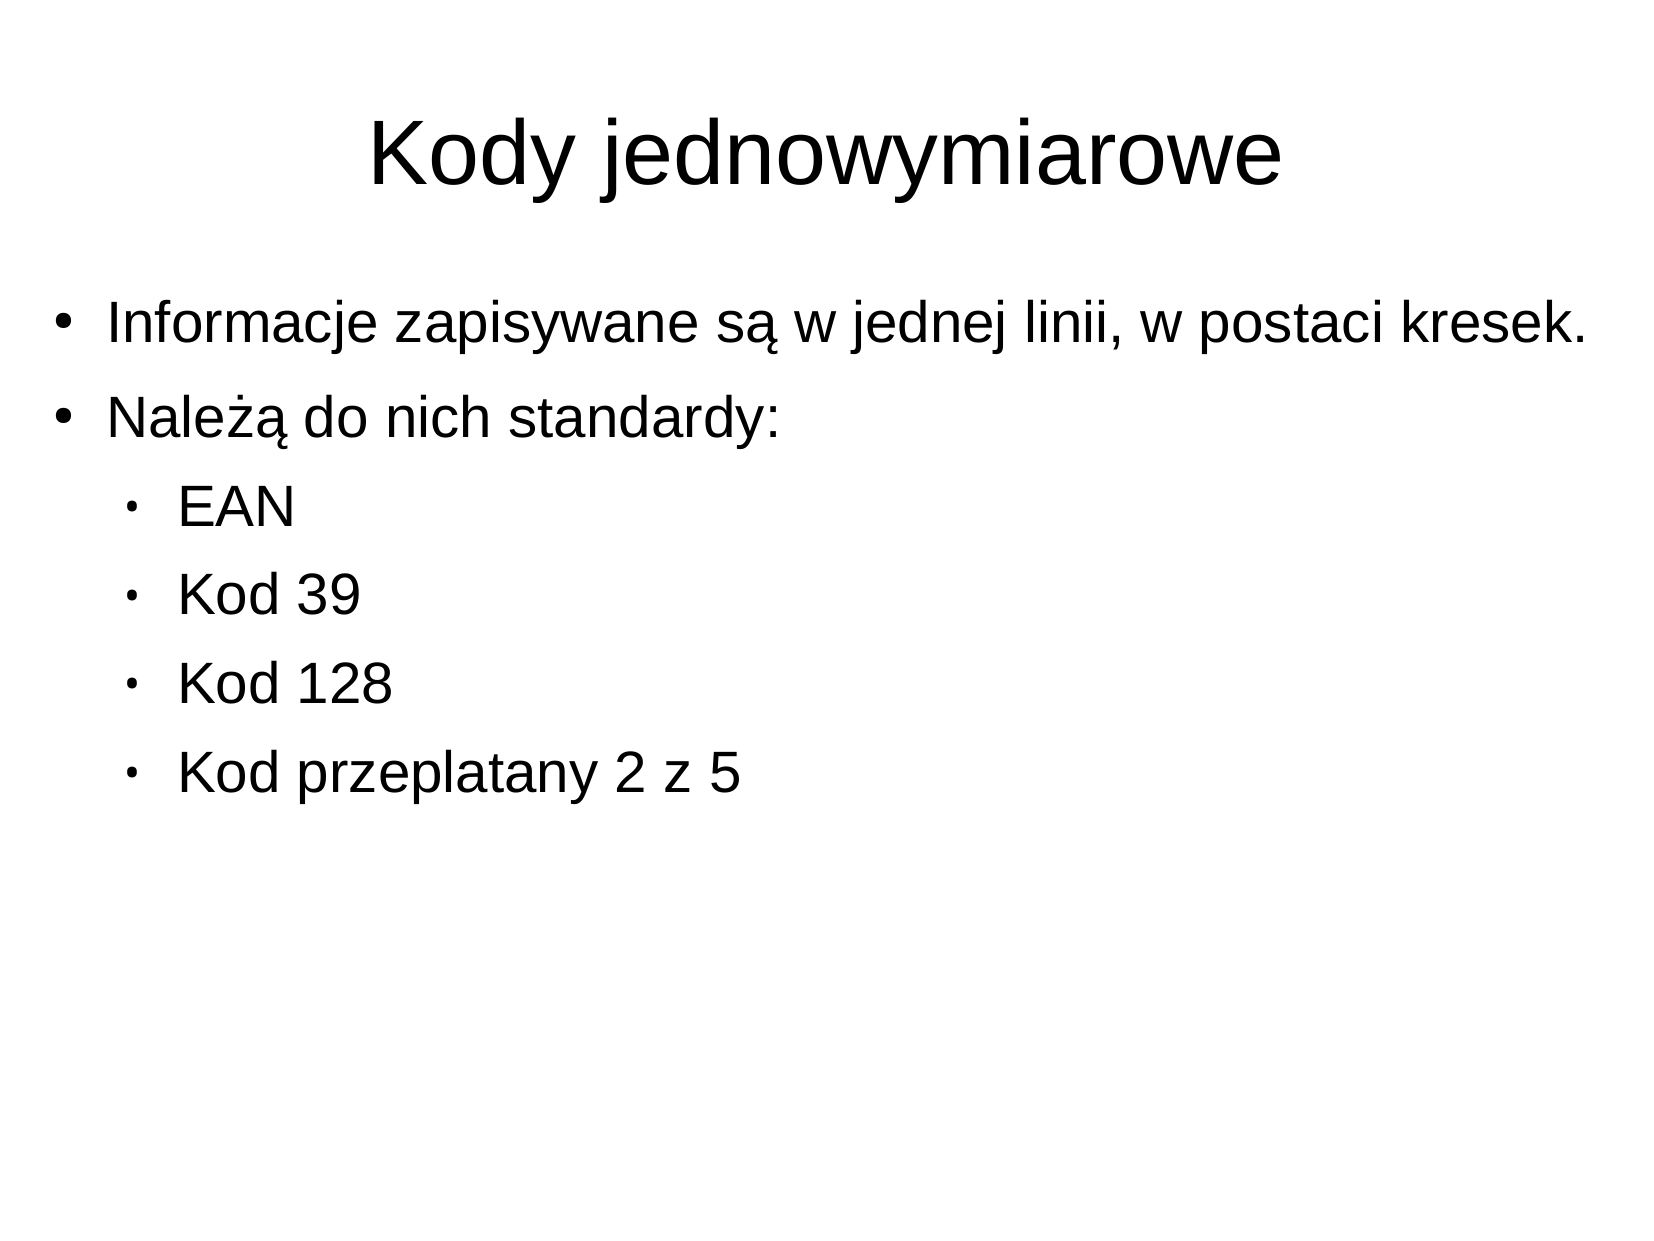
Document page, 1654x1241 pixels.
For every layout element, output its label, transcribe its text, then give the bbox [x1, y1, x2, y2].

title Kody jednowymiarowe [82, 49, 1571, 257]
list Informacje zapisywane są w jednej linii, w postaci kresek. Należą do nich standardy: EAN Kod 39 Kod 128 Kod przeplatany 2 z 5 [35, 290, 1619, 1010]
